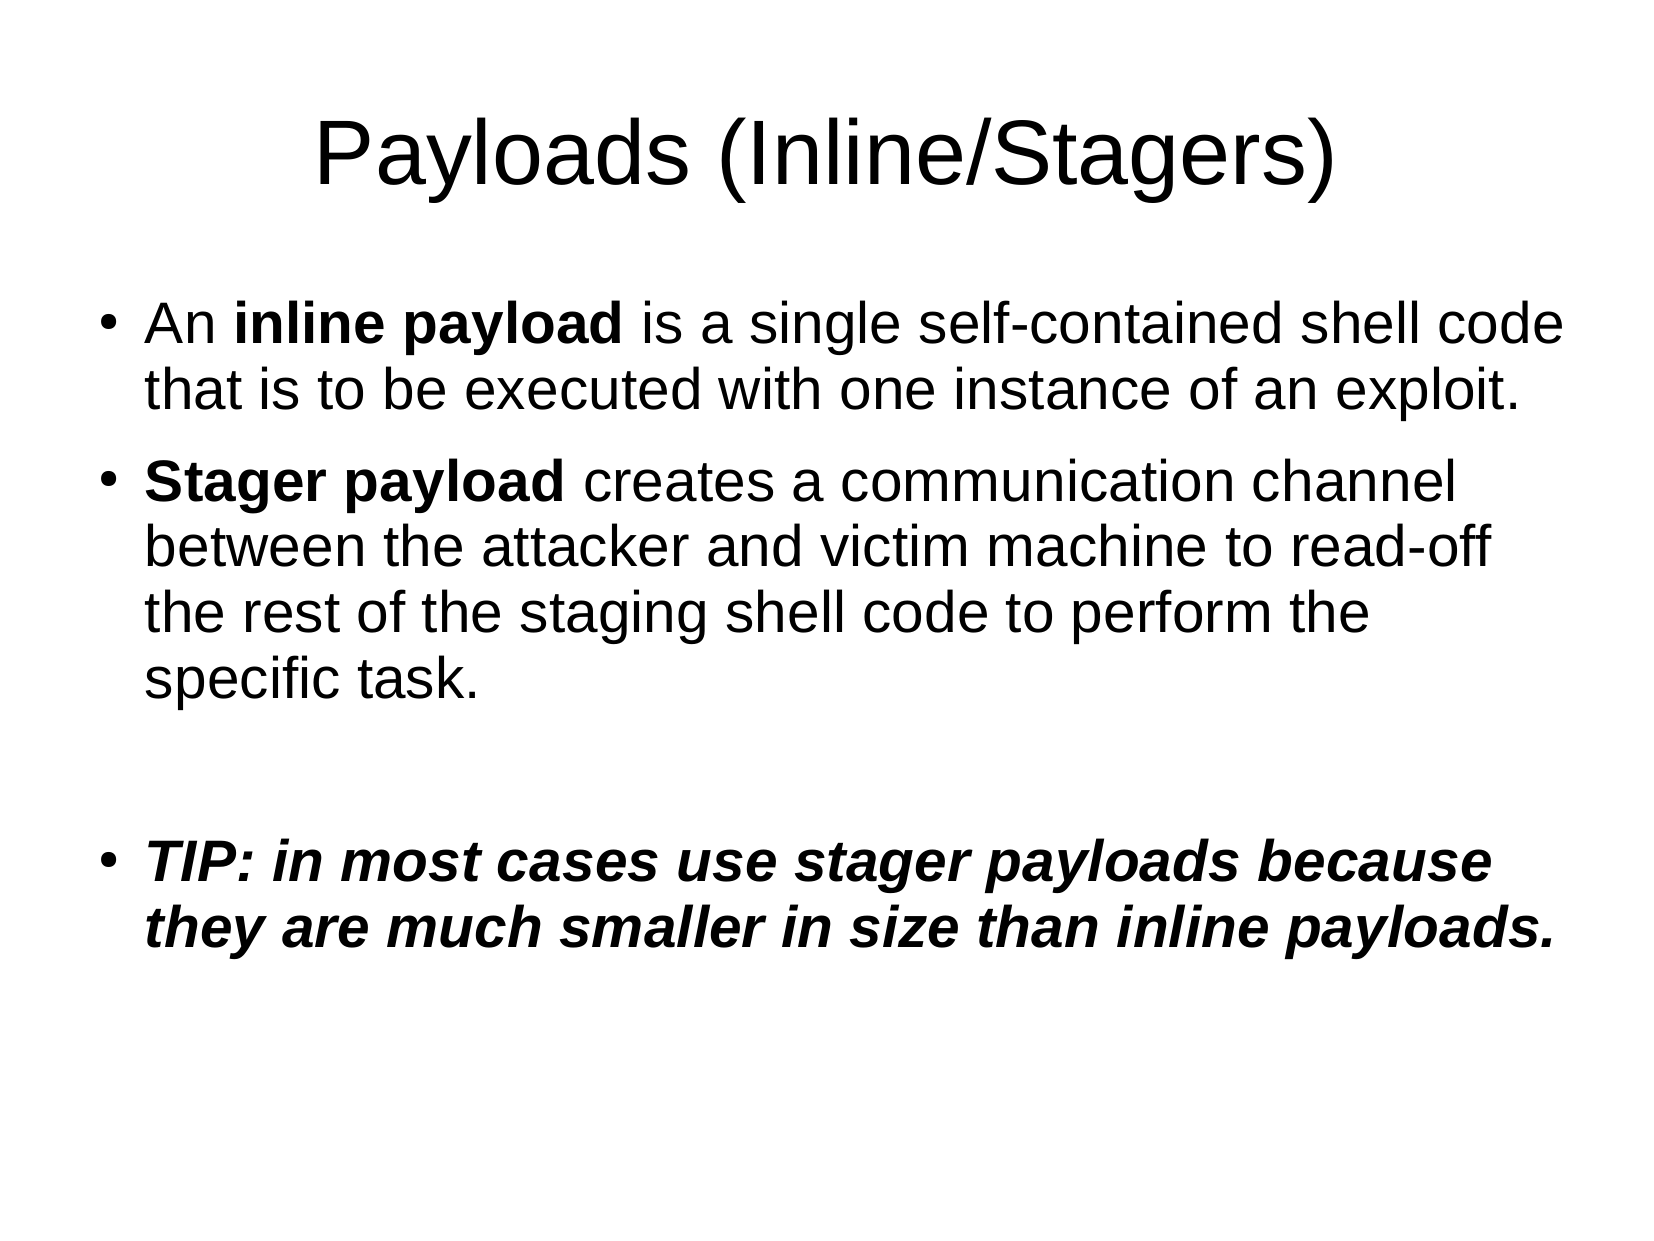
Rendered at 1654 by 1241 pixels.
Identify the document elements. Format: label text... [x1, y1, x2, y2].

list An inline payload is a single self-contained shell code that is to be executed with one instance of an exploit. Stager payload creates a communication channel between the attacker and victim machine to read-off the rest of the staging shell code to perform the specific task. TIP: in most cases use stager payloads because they are much smaller in size than inline payloads. [82, 290, 1571, 1010]
title Payloads (Inline/Stagers) [82, 49, 1571, 257]
